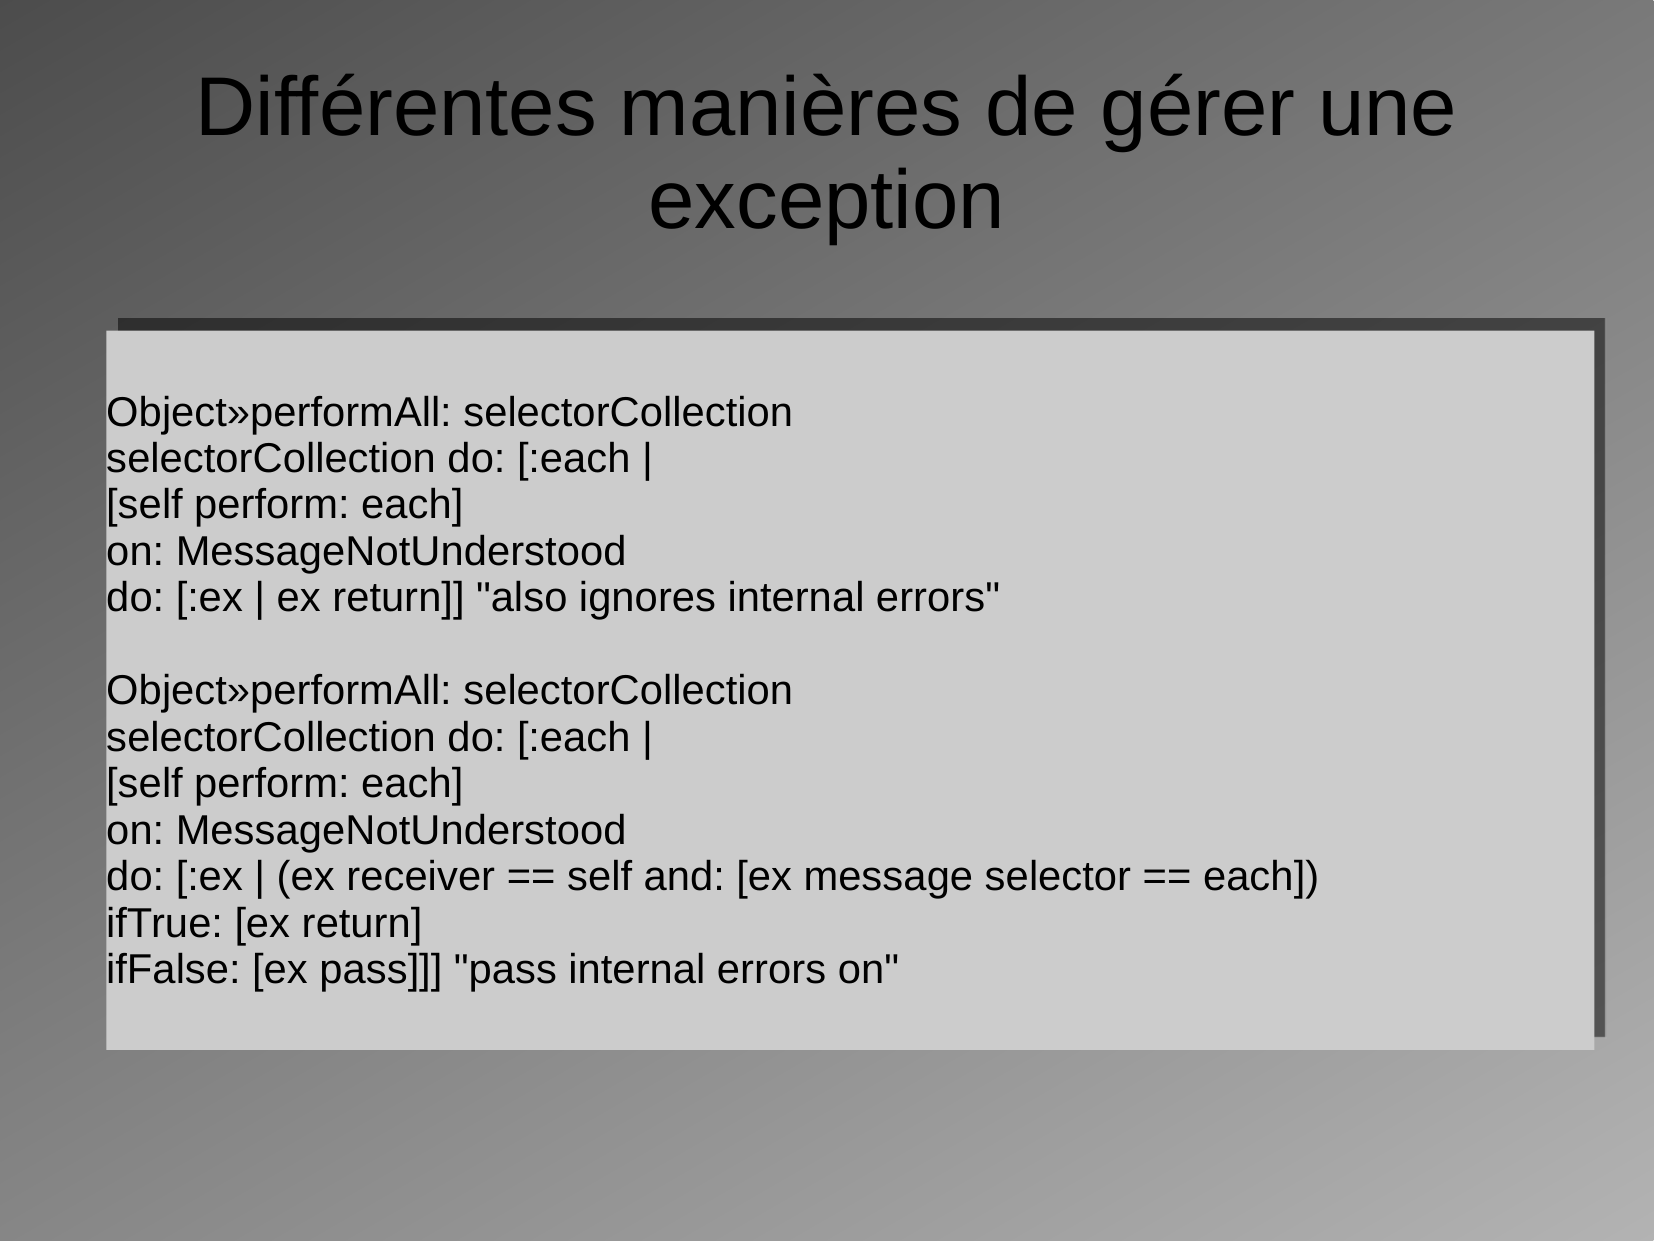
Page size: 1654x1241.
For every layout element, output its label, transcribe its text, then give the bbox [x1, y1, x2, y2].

subtitle Object»performAll: selectorCollection selectorCollection do: [:each | [self perform: each] on: MessageNotUnderstood do: [:ex | ex return]] "also ignores internal errors" Object»performAll: selectorCollection selectorCollection do: [:each | [self perform: each] on: MessageNotUnderstood do: [:ex | (ex receiver == self and: [ex message selector == each]) ifTrue: [ex return] ifFalse: [ex pass]]] "pass internal errors on" [106, 330, 1595, 1050]
title Différentes manières de gérer une exception [82, 49, 1571, 257]
